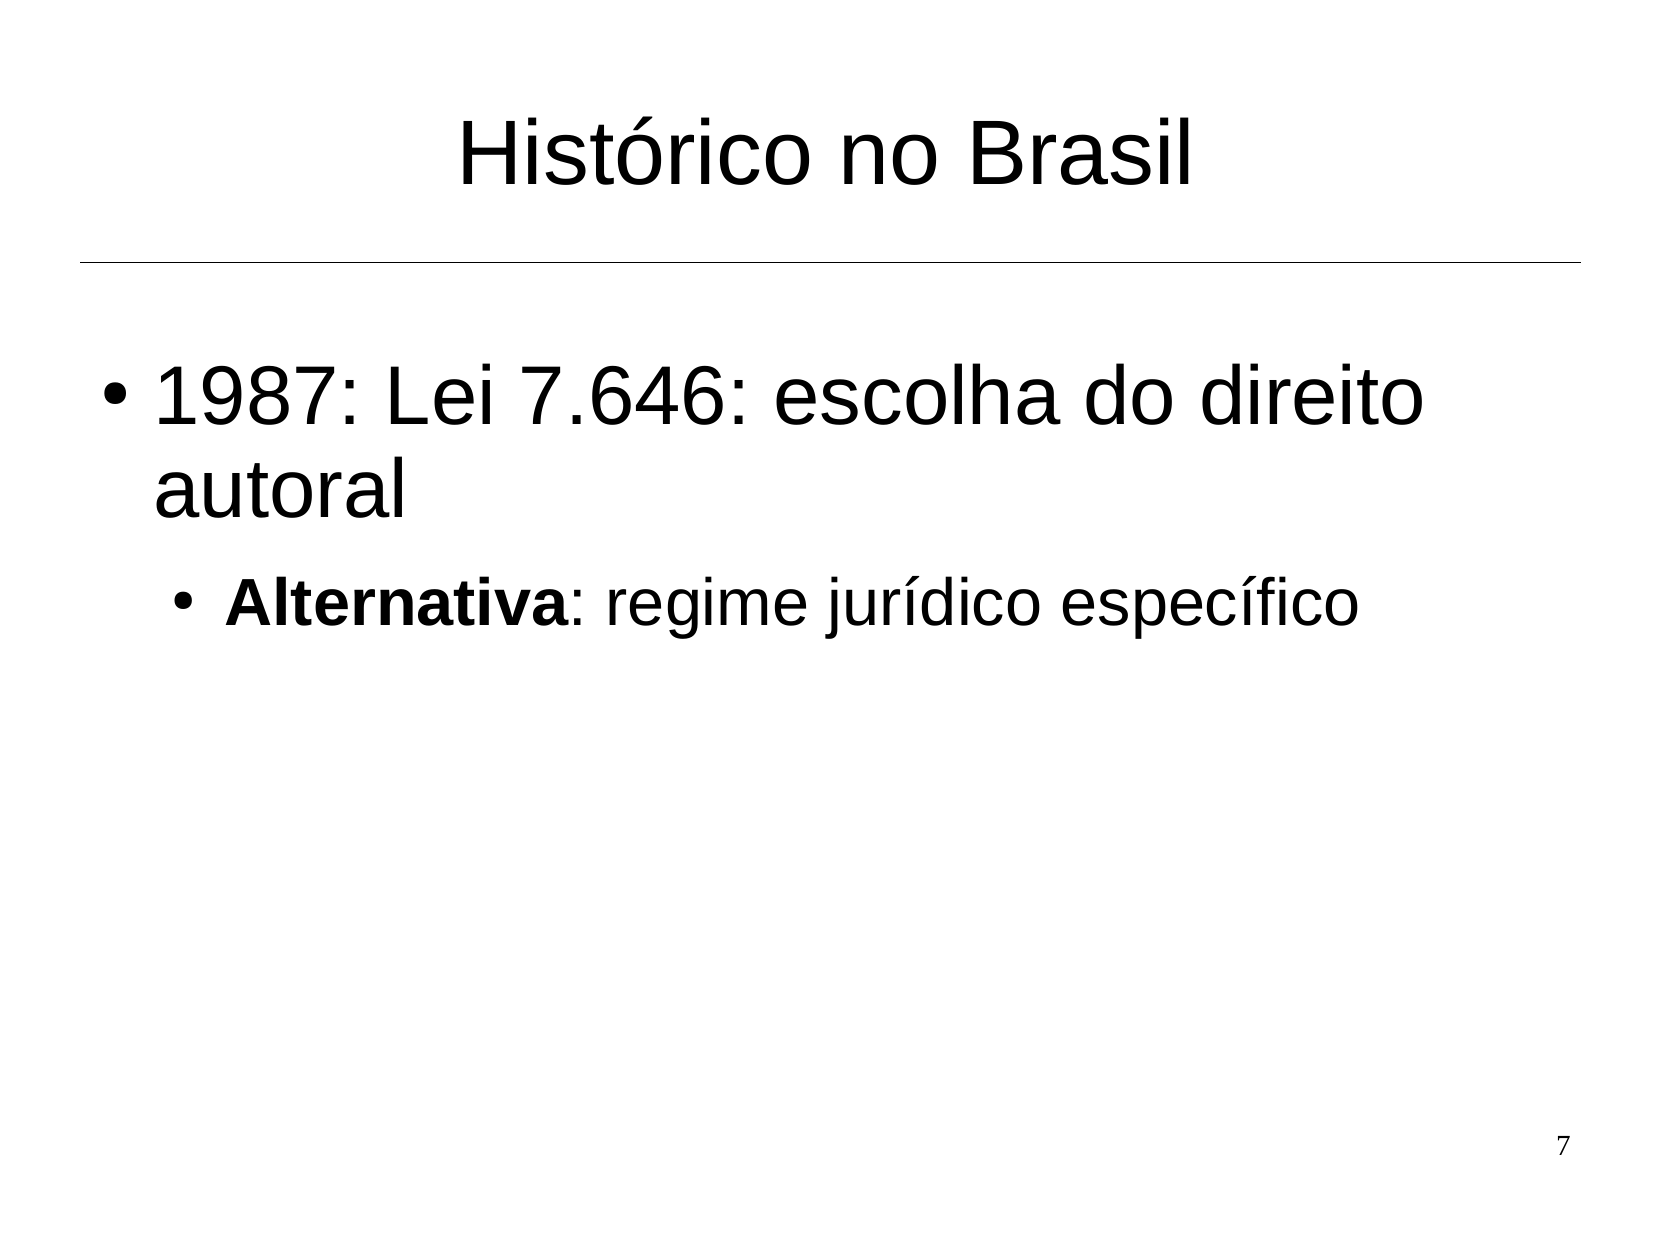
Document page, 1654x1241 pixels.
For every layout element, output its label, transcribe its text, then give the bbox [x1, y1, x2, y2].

title Histórico no Brasil [82, 56, 1571, 250]
list 1987: Lei 7.646: escolha do direito autoral Alternativa: regime jurídico específico [82, 349, 1571, 1095]
